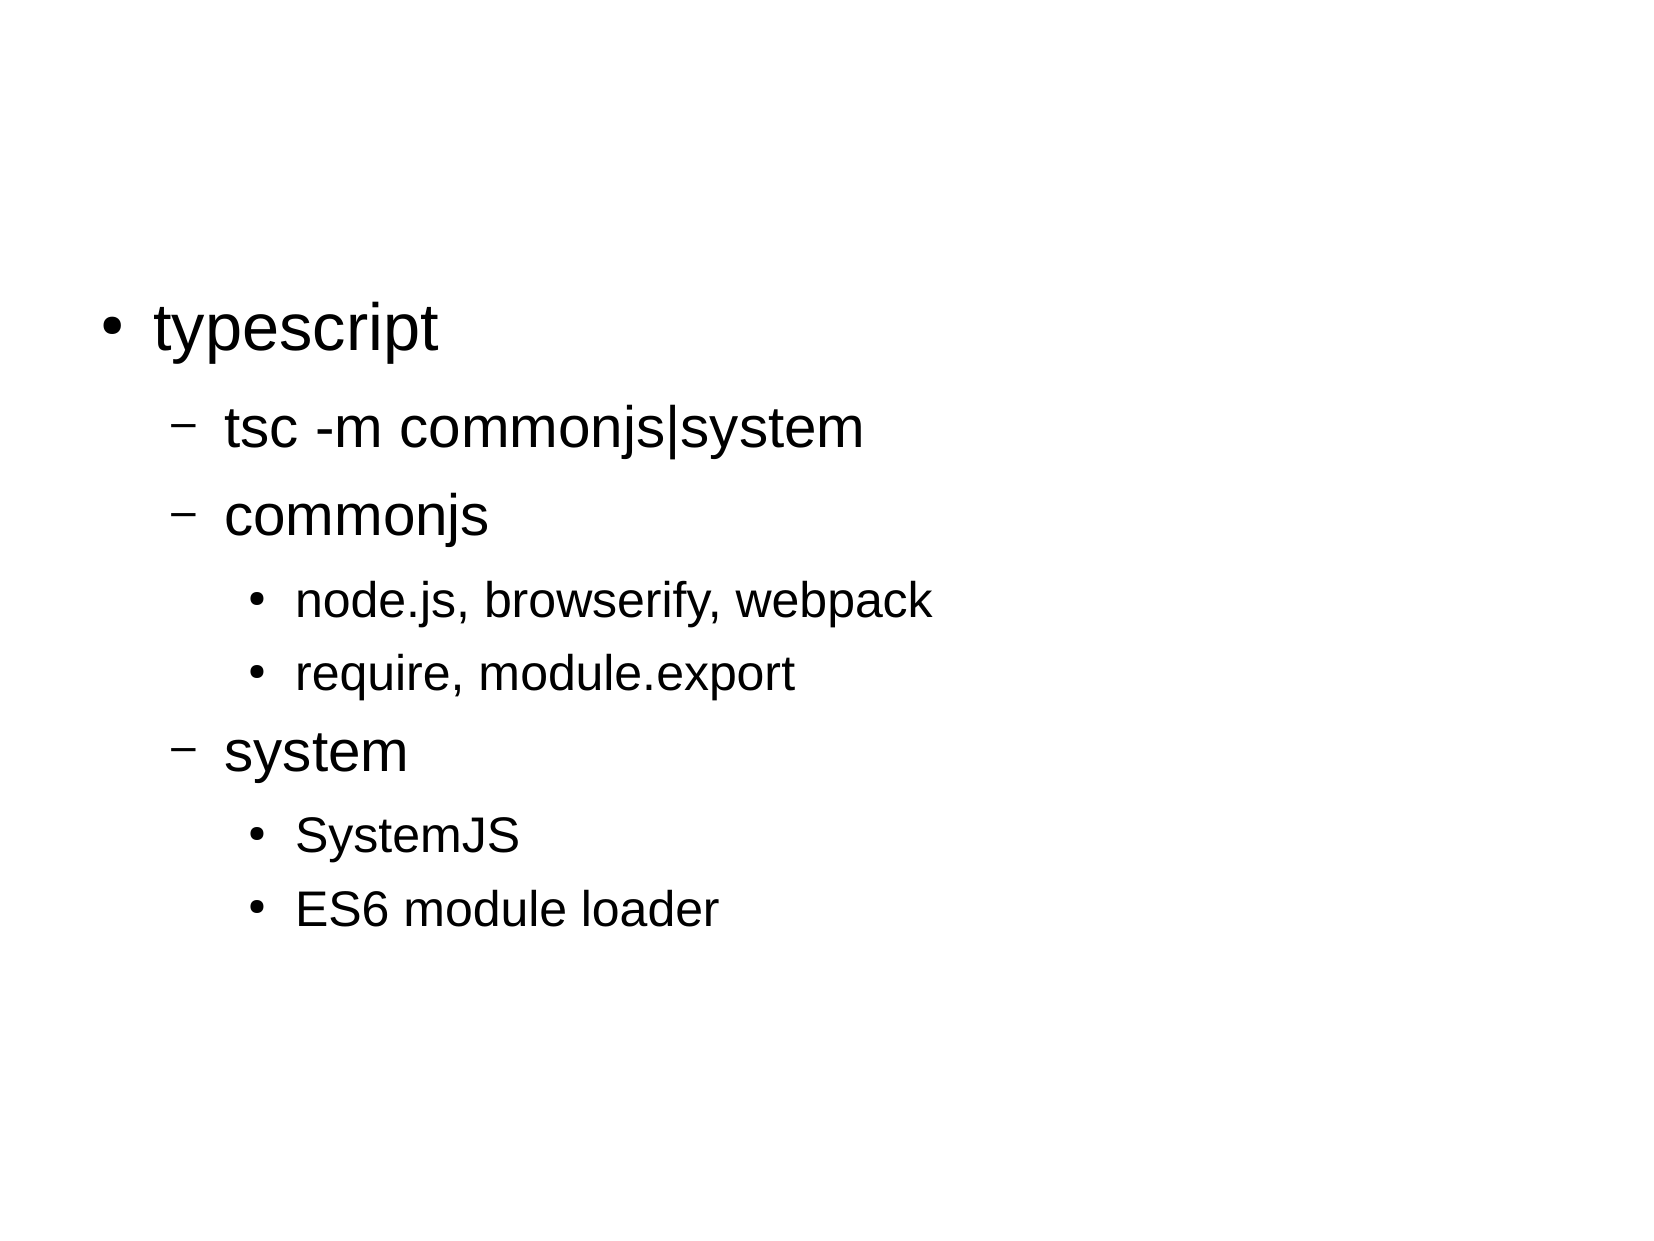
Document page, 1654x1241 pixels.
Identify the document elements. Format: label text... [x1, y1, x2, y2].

list typescript tsc -m commonjs|system commonjs node.js, browserify, webpack require, module.export system SystemJS ES6 module loader [82, 290, 1571, 1010]
